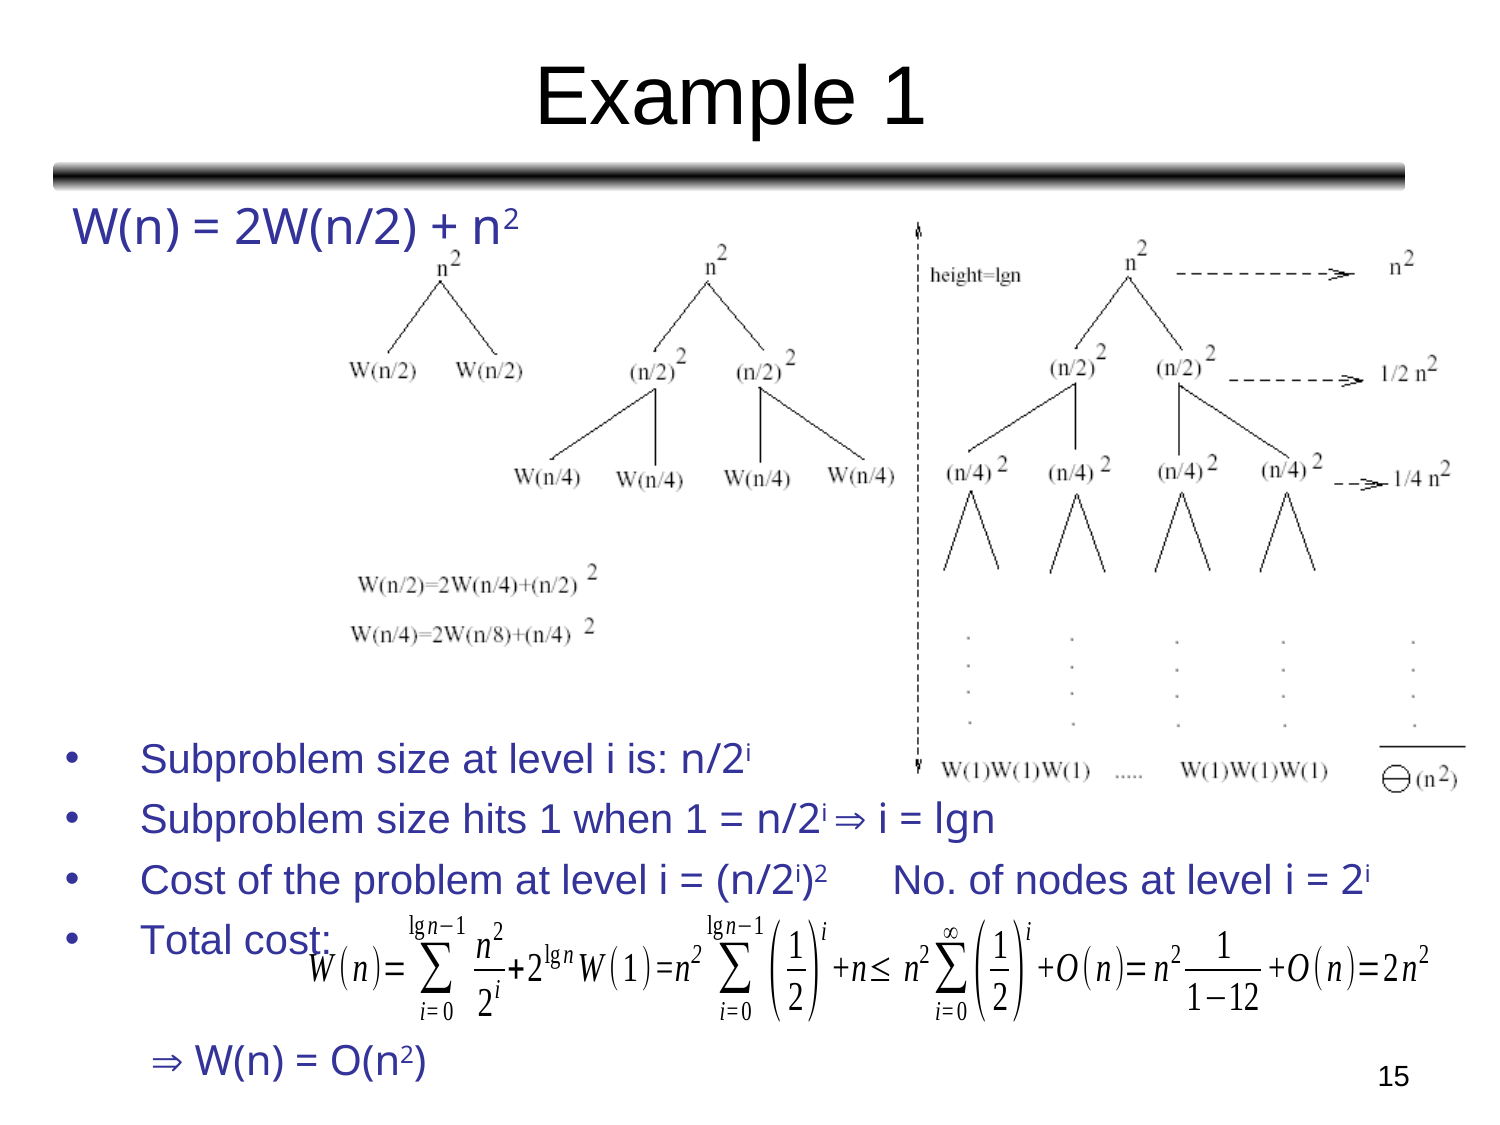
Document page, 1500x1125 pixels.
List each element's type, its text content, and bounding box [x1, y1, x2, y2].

chart [299, 909, 1440, 1027]
chart [337, 212, 1476, 806]
list W(n) = 2W(n/2) + n2 [57, 186, 813, 263]
list Subproblem size at level i is: n/2i Subproblem size hits 1 when 1 = n/2i  i = lgn Cost of the problem at level i = (n/2i)2 No. of nodes at level i = 2i Total cost:  W(n) = O(n2) [50, 724, 1463, 1125]
title Example 1 [55, 16, 1406, 166]
